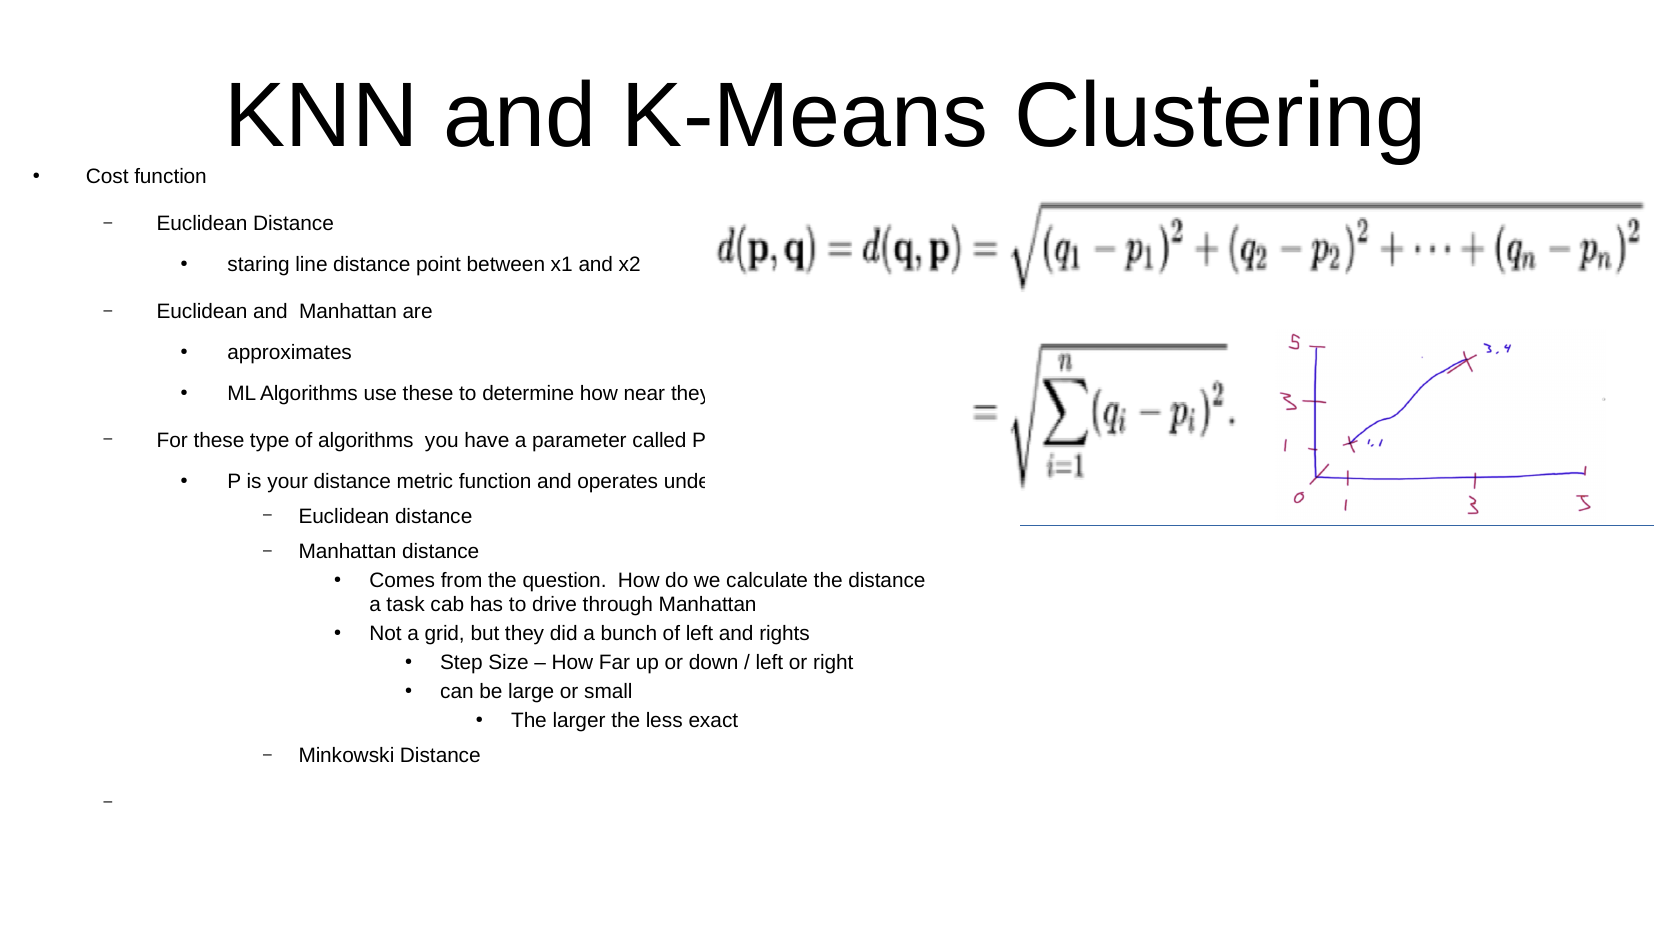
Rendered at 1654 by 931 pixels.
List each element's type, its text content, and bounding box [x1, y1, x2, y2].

picture [705, 179, 1648, 523]
title KNN and K-Means Clustering [82, 37, 1571, 165]
list Cost function Euclidean Distance staring line distance point between x1 and x2 Euclidean and Manhattan are approximates ML Algorithms use these to determine how near they are to each other. For these type of algorithms you have a parameter called P P is your distance metric function and operates under 1 of 3 types Euclidean distance Manhattan distance Comes from the question. How do we calculate the distance a task cab has to drive through Manhattan Not a grid, but they did a bunch of left and rights Step Size – How Far up or down / left or right can be large or small The larger the less exact Minkowski Distance [15, 165, 1639, 916]
